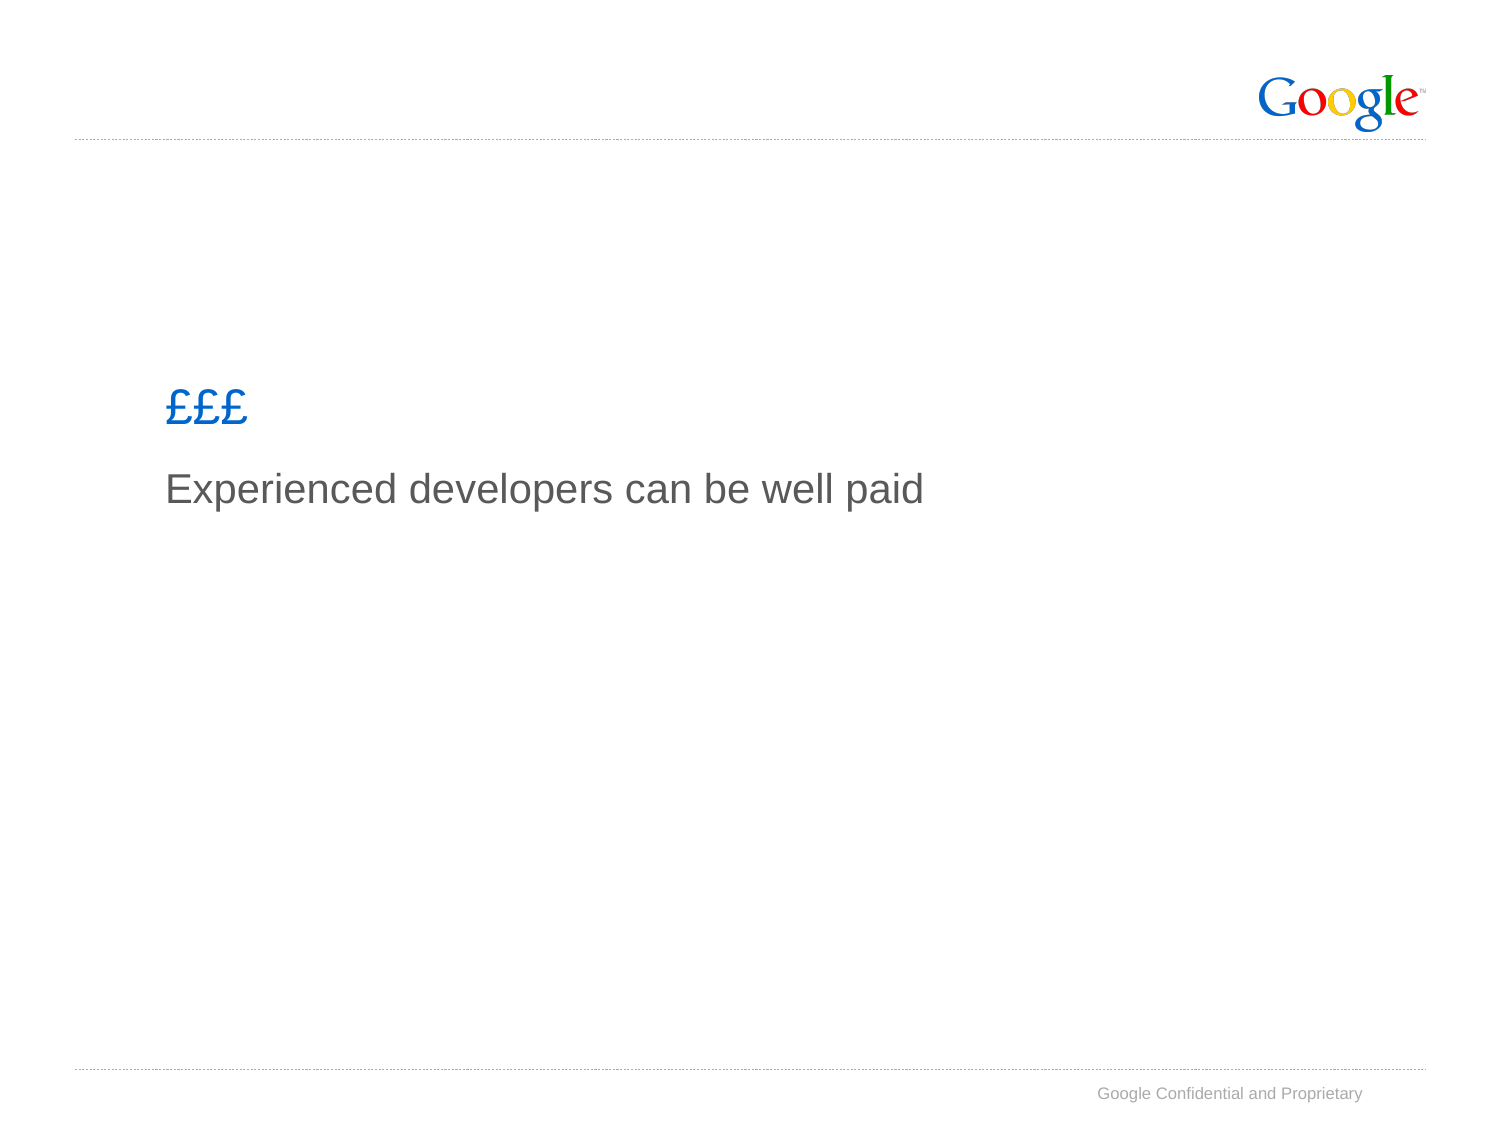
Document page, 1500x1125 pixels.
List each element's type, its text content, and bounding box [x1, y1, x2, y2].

title £££ [150, 253, 1351, 443]
picture [1259, 75, 1426, 132]
list Experienced developers can be well paid [150, 454, 1351, 1035]
